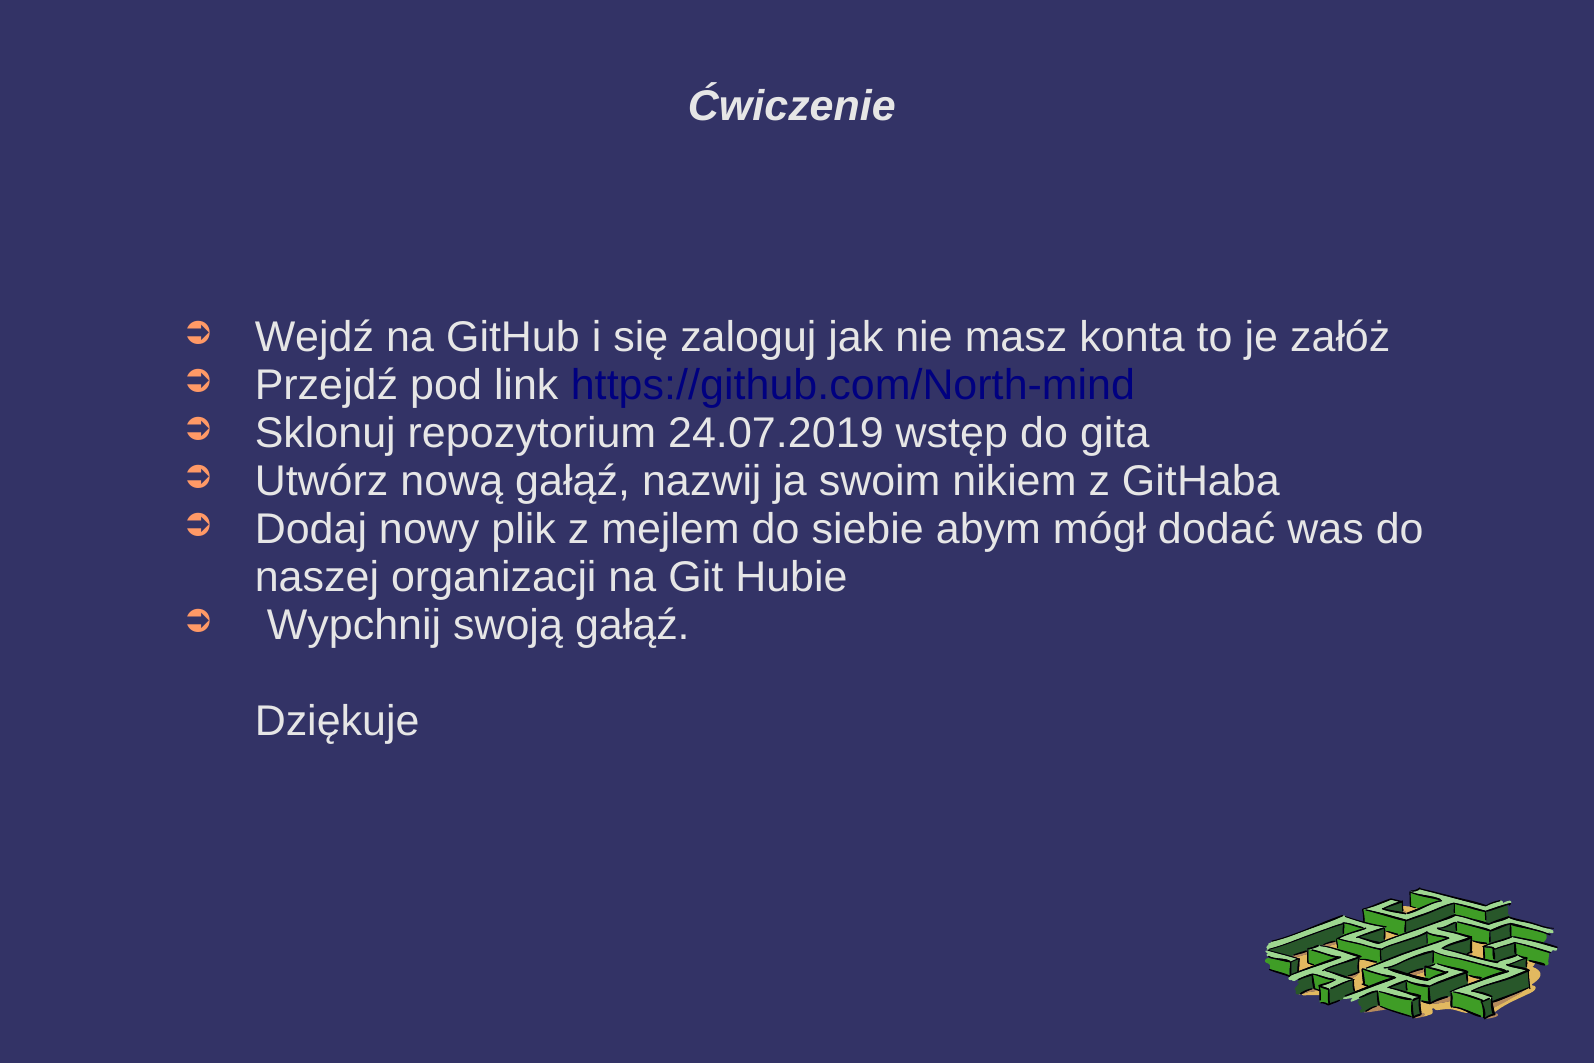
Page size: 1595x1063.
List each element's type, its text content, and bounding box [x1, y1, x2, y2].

list Wejdź na GitHub i się zaloguj jak nie masz konta to je załóż Przejdź pod link https://github.com/North-mind Sklonuj repozytorium 24.07.2019 wstęp do gita Utwórz nową gałąź, nazwij ja swoim nikiem z GitHaba Dodaj nowy plik z mejlem do siebie abym mógł dodać was do naszej organizacji na Git Hubie Wypchnij swoją gałąź. Dziękuje [172, 312, 1514, 983]
title Ćwiczenie [117, 16, 1479, 194]
